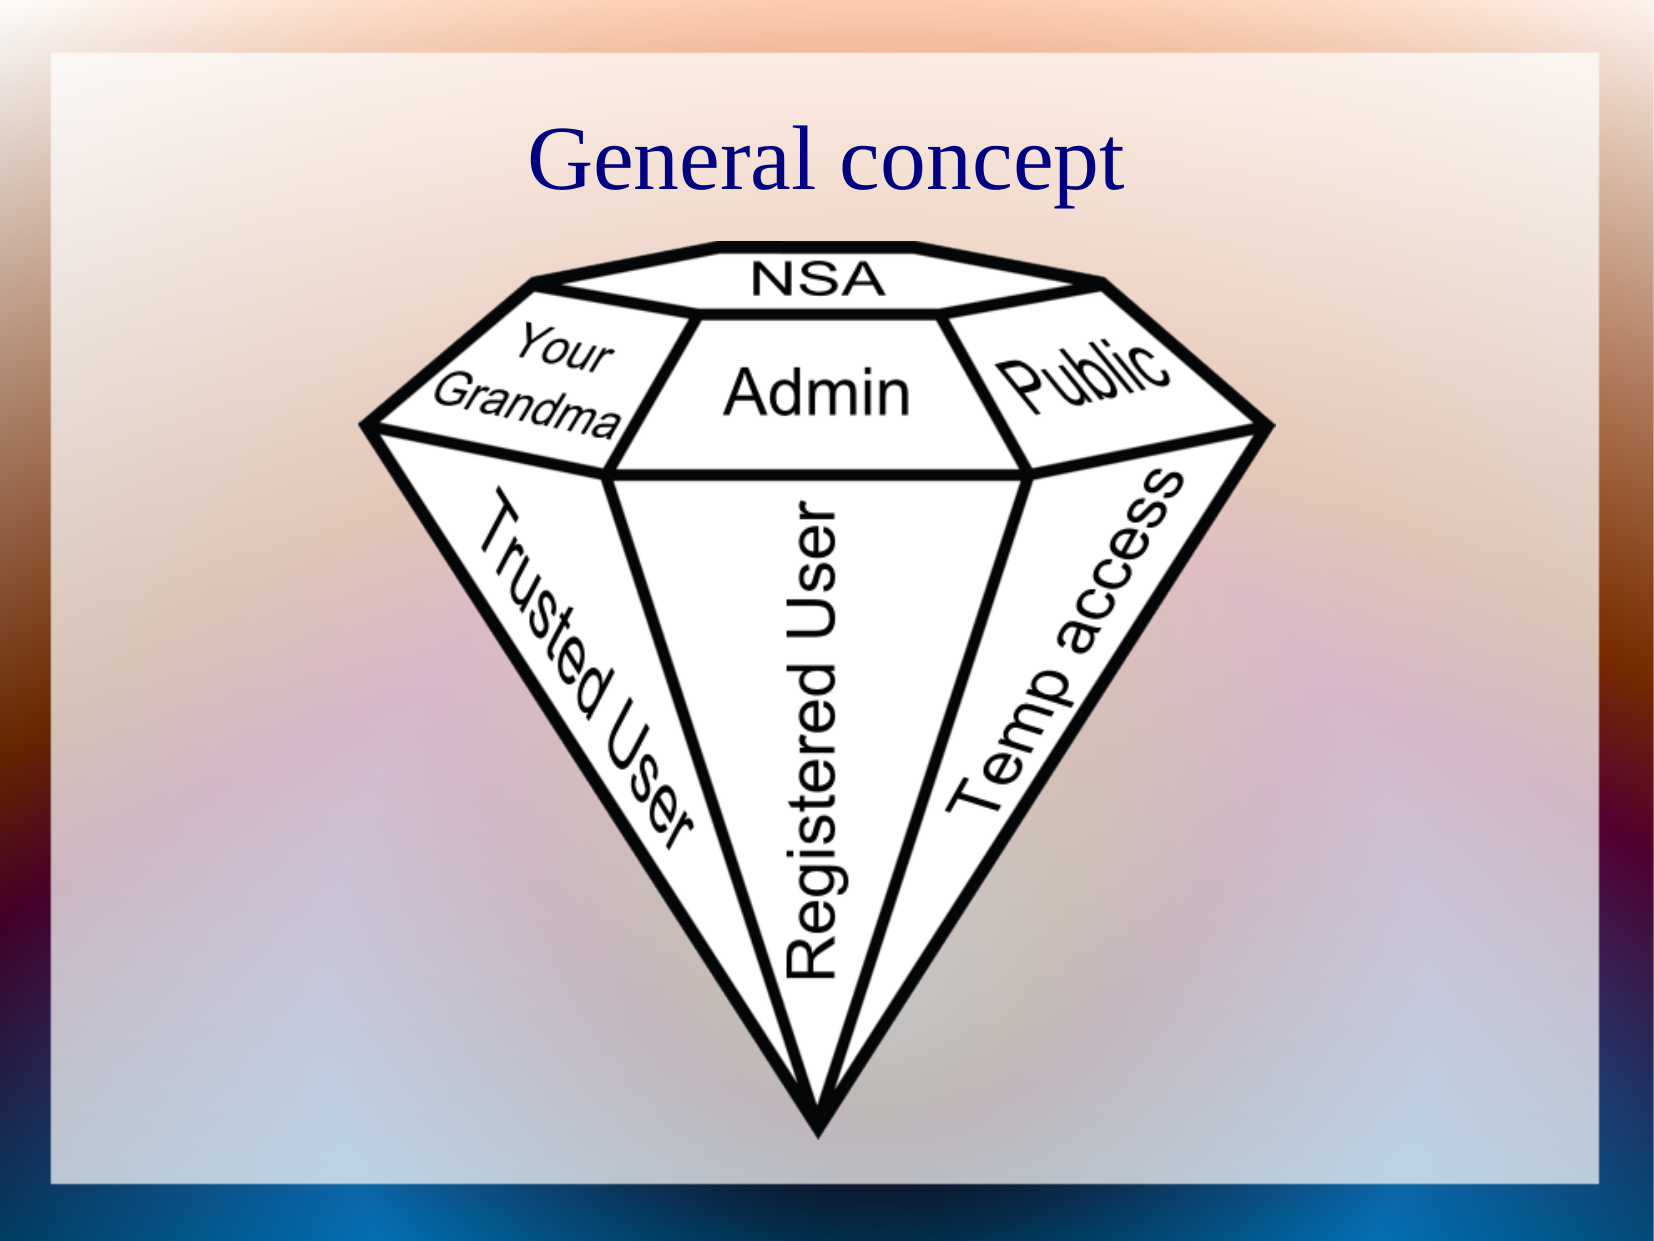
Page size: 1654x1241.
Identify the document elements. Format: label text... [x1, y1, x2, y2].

picture [0, 0, 1654, 1241]
title General concept [82, 55, 1571, 263]
